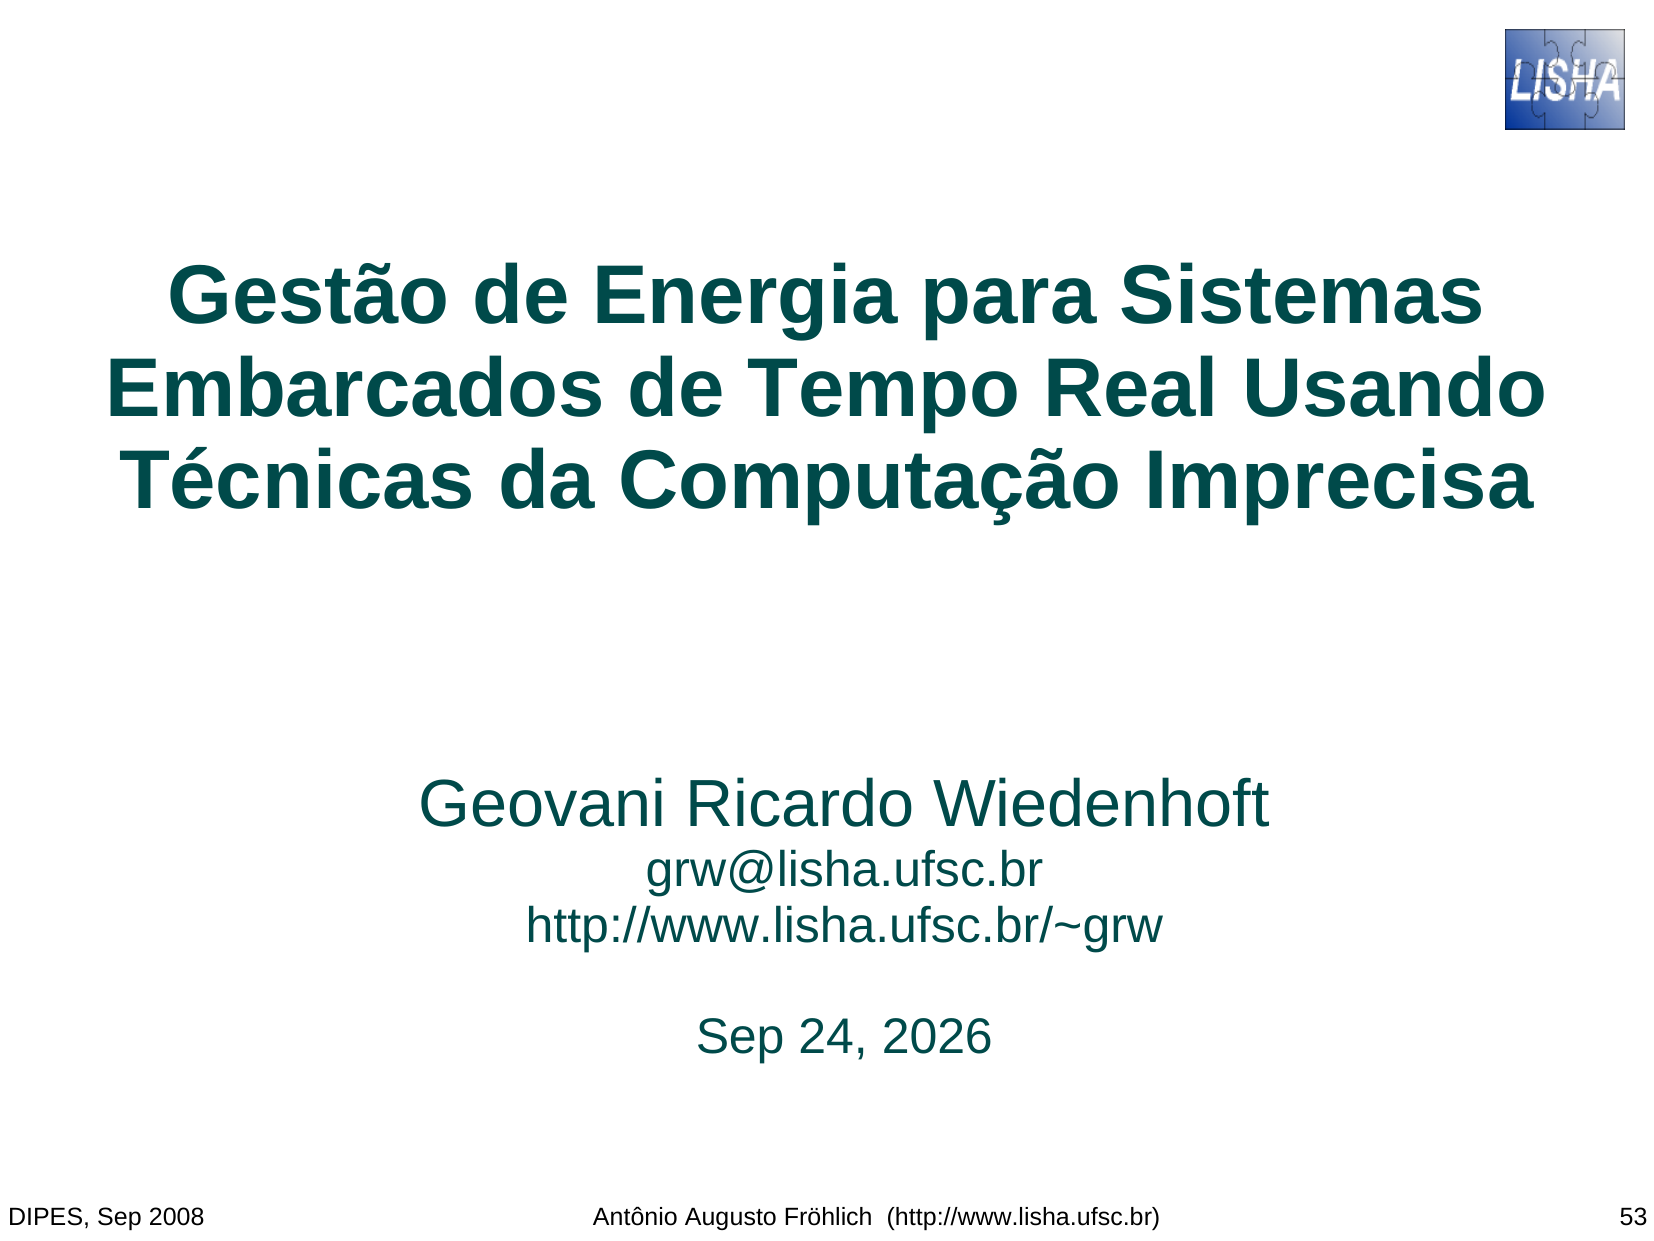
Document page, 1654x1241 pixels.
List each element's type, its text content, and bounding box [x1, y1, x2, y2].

title Gestão de Energia para Sistemas Embarcados de Tempo Real Usando Técnicas da Computação Imprecisa [59, 225, 1595, 550]
picture [1505, 29, 1625, 130]
subtitle Geovani Ricardo Wiedenhoft grw@lisha.ufsc.br http://www.lisha.ufsc.br/~grw Sep 9, 2008 [59, 649, 1595, 1182]
